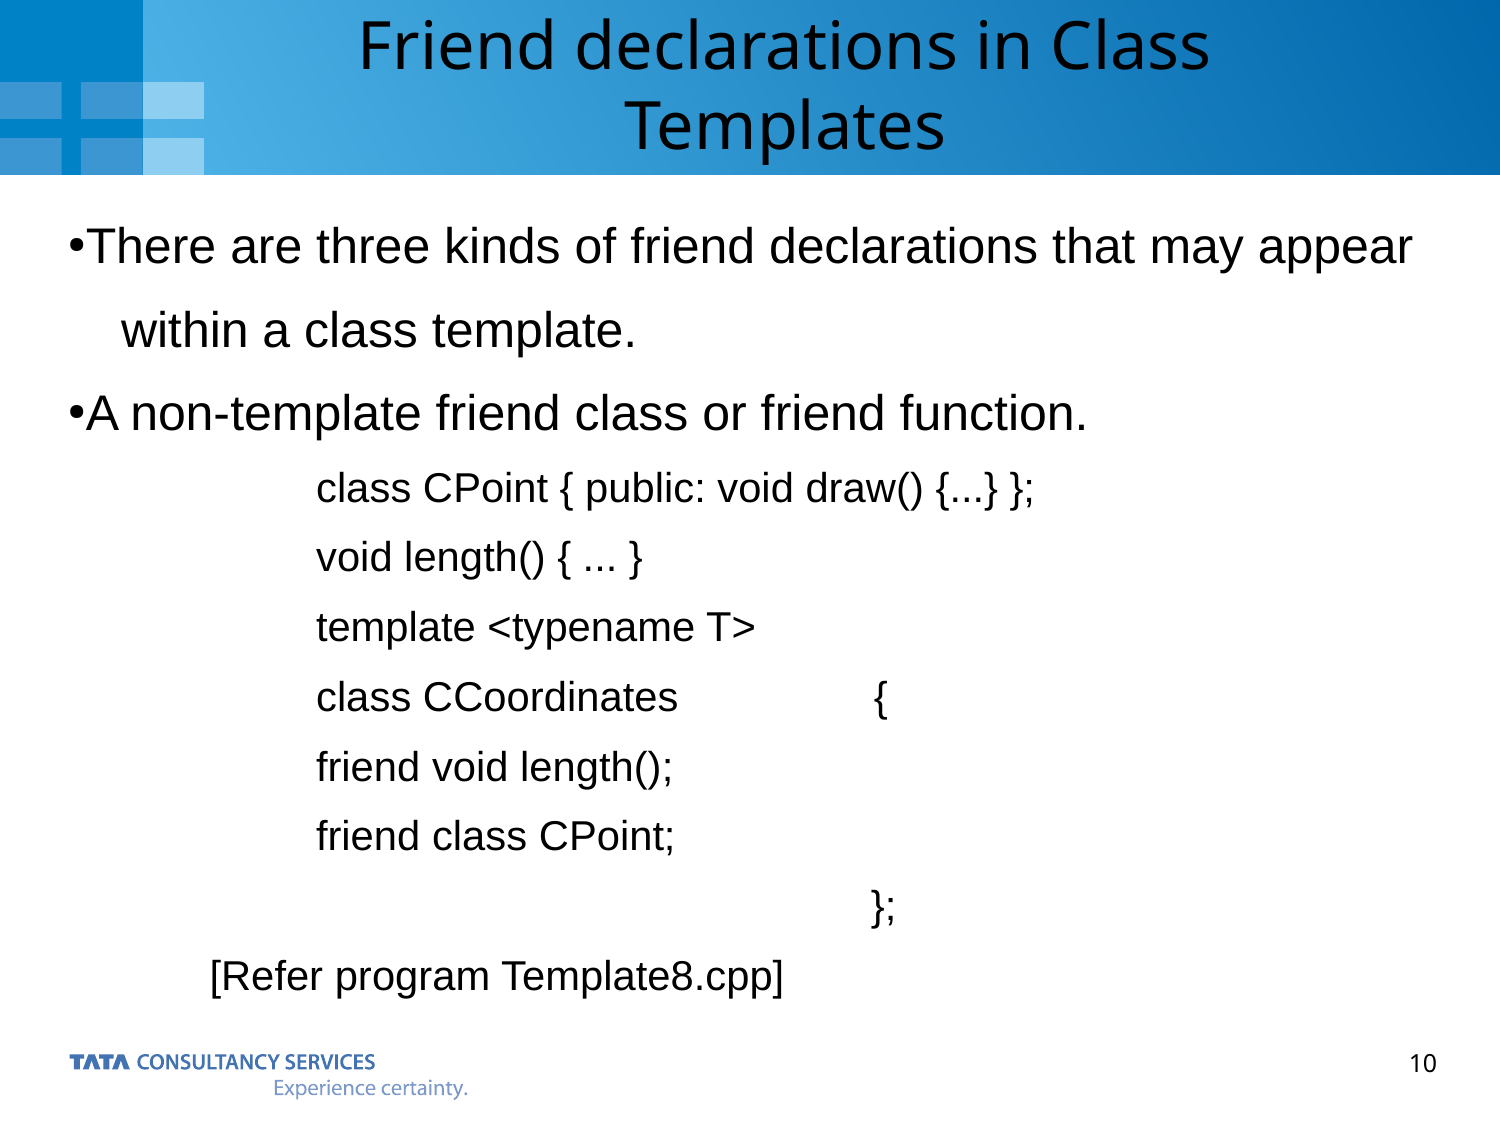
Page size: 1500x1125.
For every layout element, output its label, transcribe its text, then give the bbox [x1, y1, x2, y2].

text_box Friend declarations in Class Templates [224, 11, 1347, 154]
text_box There are three kinds of friend declarations that may appear within a class template. A non-template friend class or friend function. class CPoint { public: void draw() {...} }; void length() { ... } template <typename T> class CCoordinates { friend void length(); friend class CPoint; }; [Refer program Template8.cpp] [35, 183, 1465, 1034]
